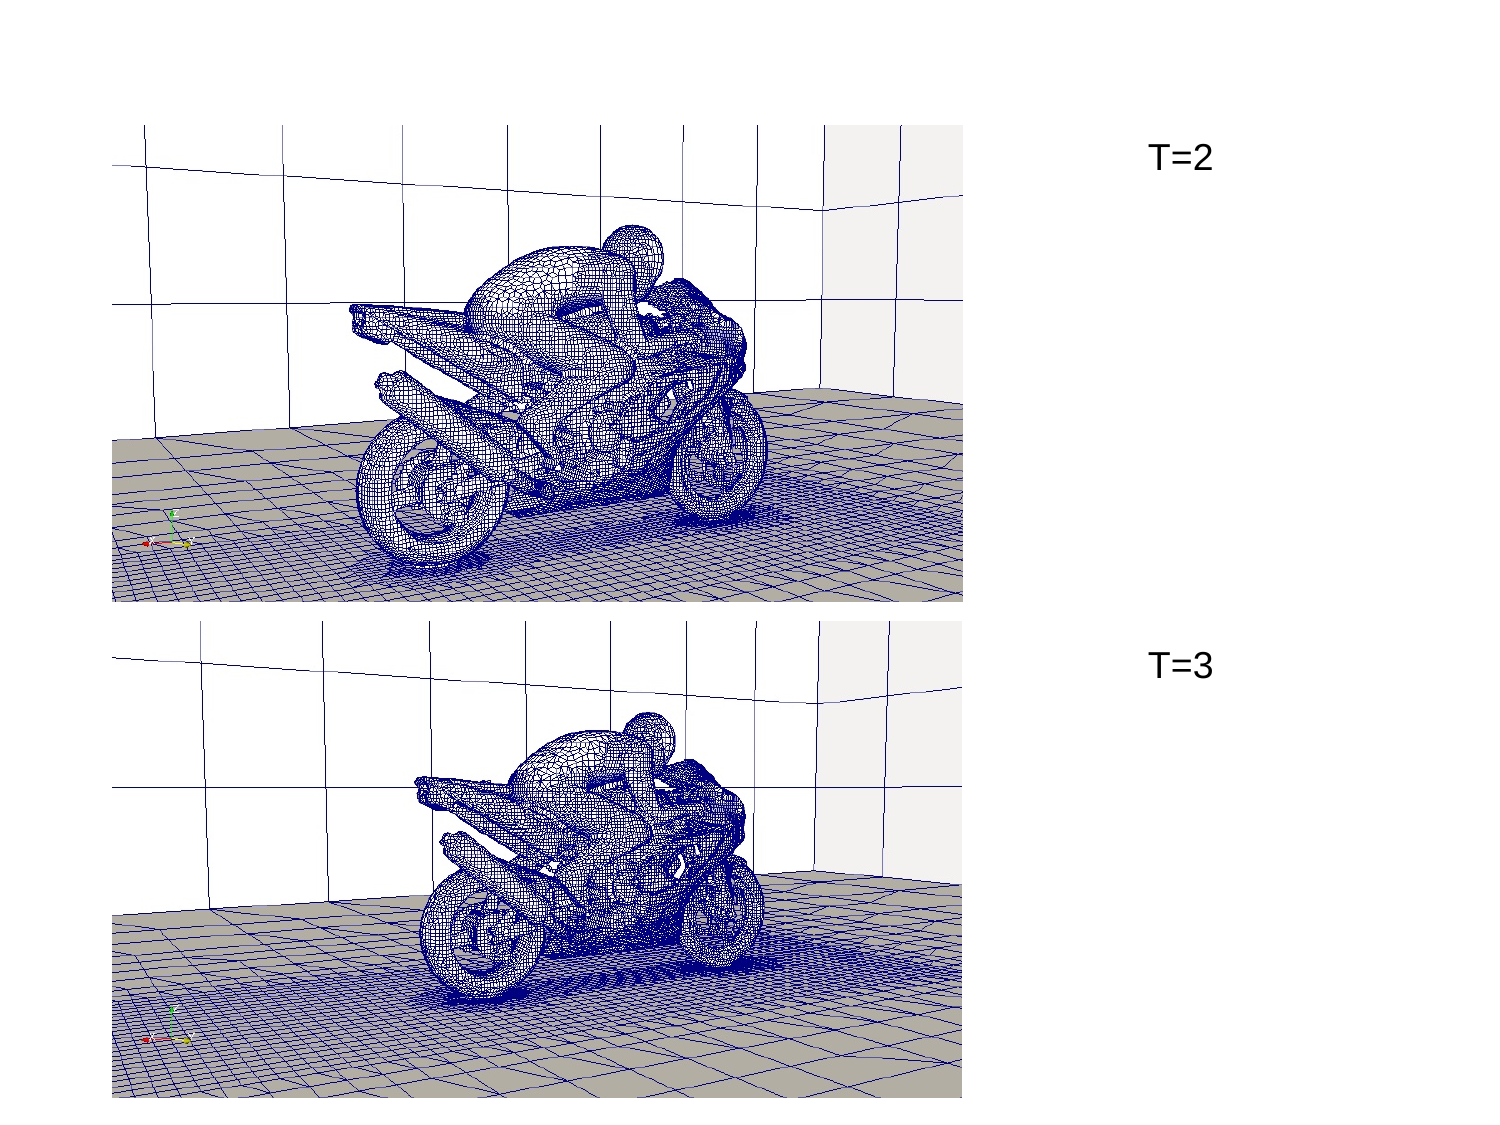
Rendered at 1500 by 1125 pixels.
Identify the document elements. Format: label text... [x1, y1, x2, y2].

text_box T=2 [1080, 125, 1300, 186]
picture [112, 125, 963, 602]
picture [112, 621, 962, 1098]
text_box T=3 [1080, 633, 1300, 694]
